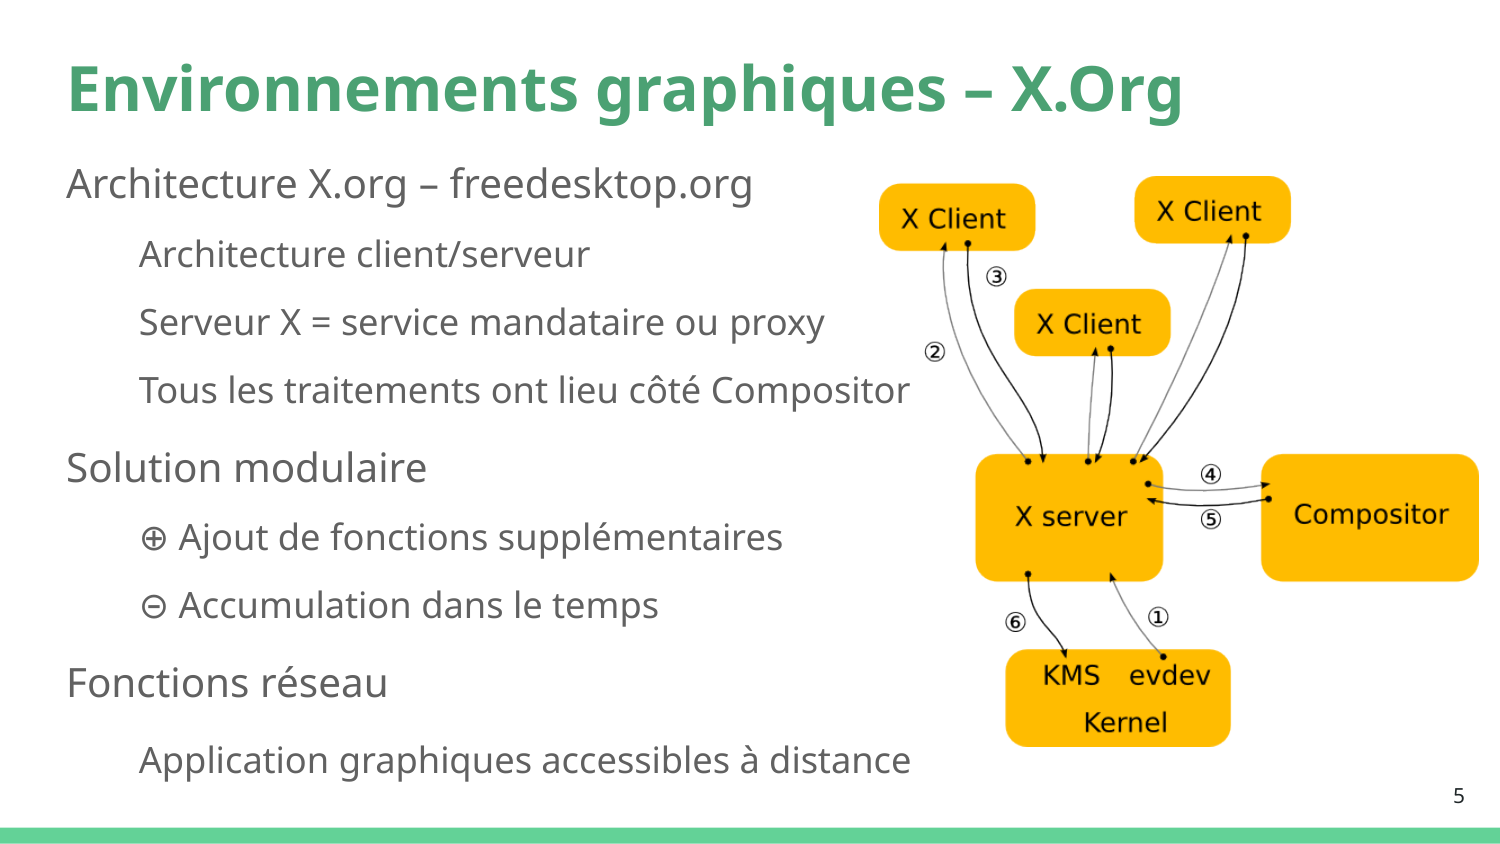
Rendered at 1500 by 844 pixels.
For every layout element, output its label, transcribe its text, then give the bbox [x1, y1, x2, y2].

title Environnements graphiques – X.Org [51, 23, 1449, 117]
picture [879, 176, 1479, 747]
slide_number <numéro> [1389, 764, 1480, 830]
list Architecture X.org – freedesktop.org Architecture client/serveur Serveur X = service mandataire ou proxy Tous les traitements ont lieu côté Compositor Solution modulaire ⊕ Ajout de fonctions supplémentaires ⊝ Accumulation dans le temps Fonctions réseau Application graphiques accessibles à distance [51, 136, 1449, 798]
